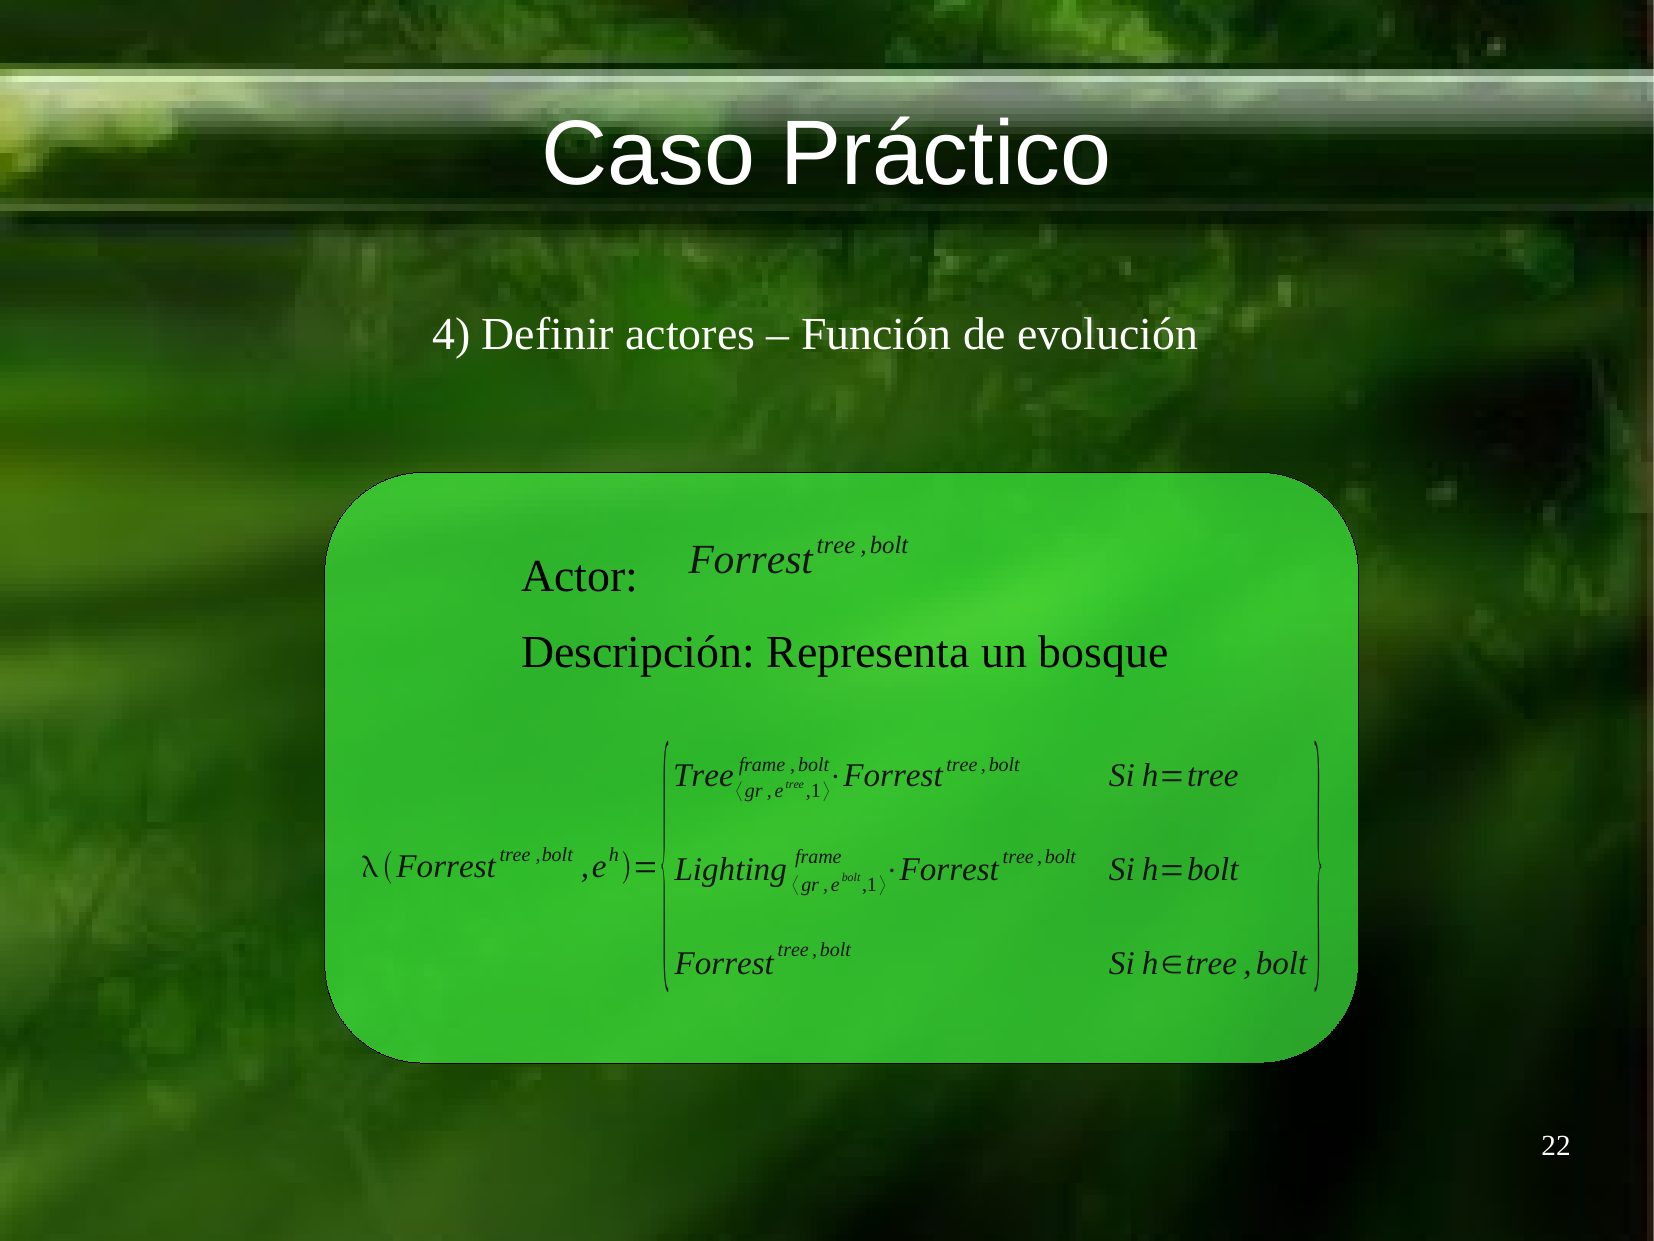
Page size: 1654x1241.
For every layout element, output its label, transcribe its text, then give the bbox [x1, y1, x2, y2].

text_box Actor: Descripción: Representa un bosque [506, 523, 1270, 680]
chart [354, 738, 1332, 993]
title Caso Práctico [82, 56, 1571, 250]
chart [679, 531, 915, 584]
text_box 4) Definir actores – Función de evolución [383, 288, 1248, 355]
text_box [324, 472, 1359, 1064]
picture [0, 0, 1654, 1241]
